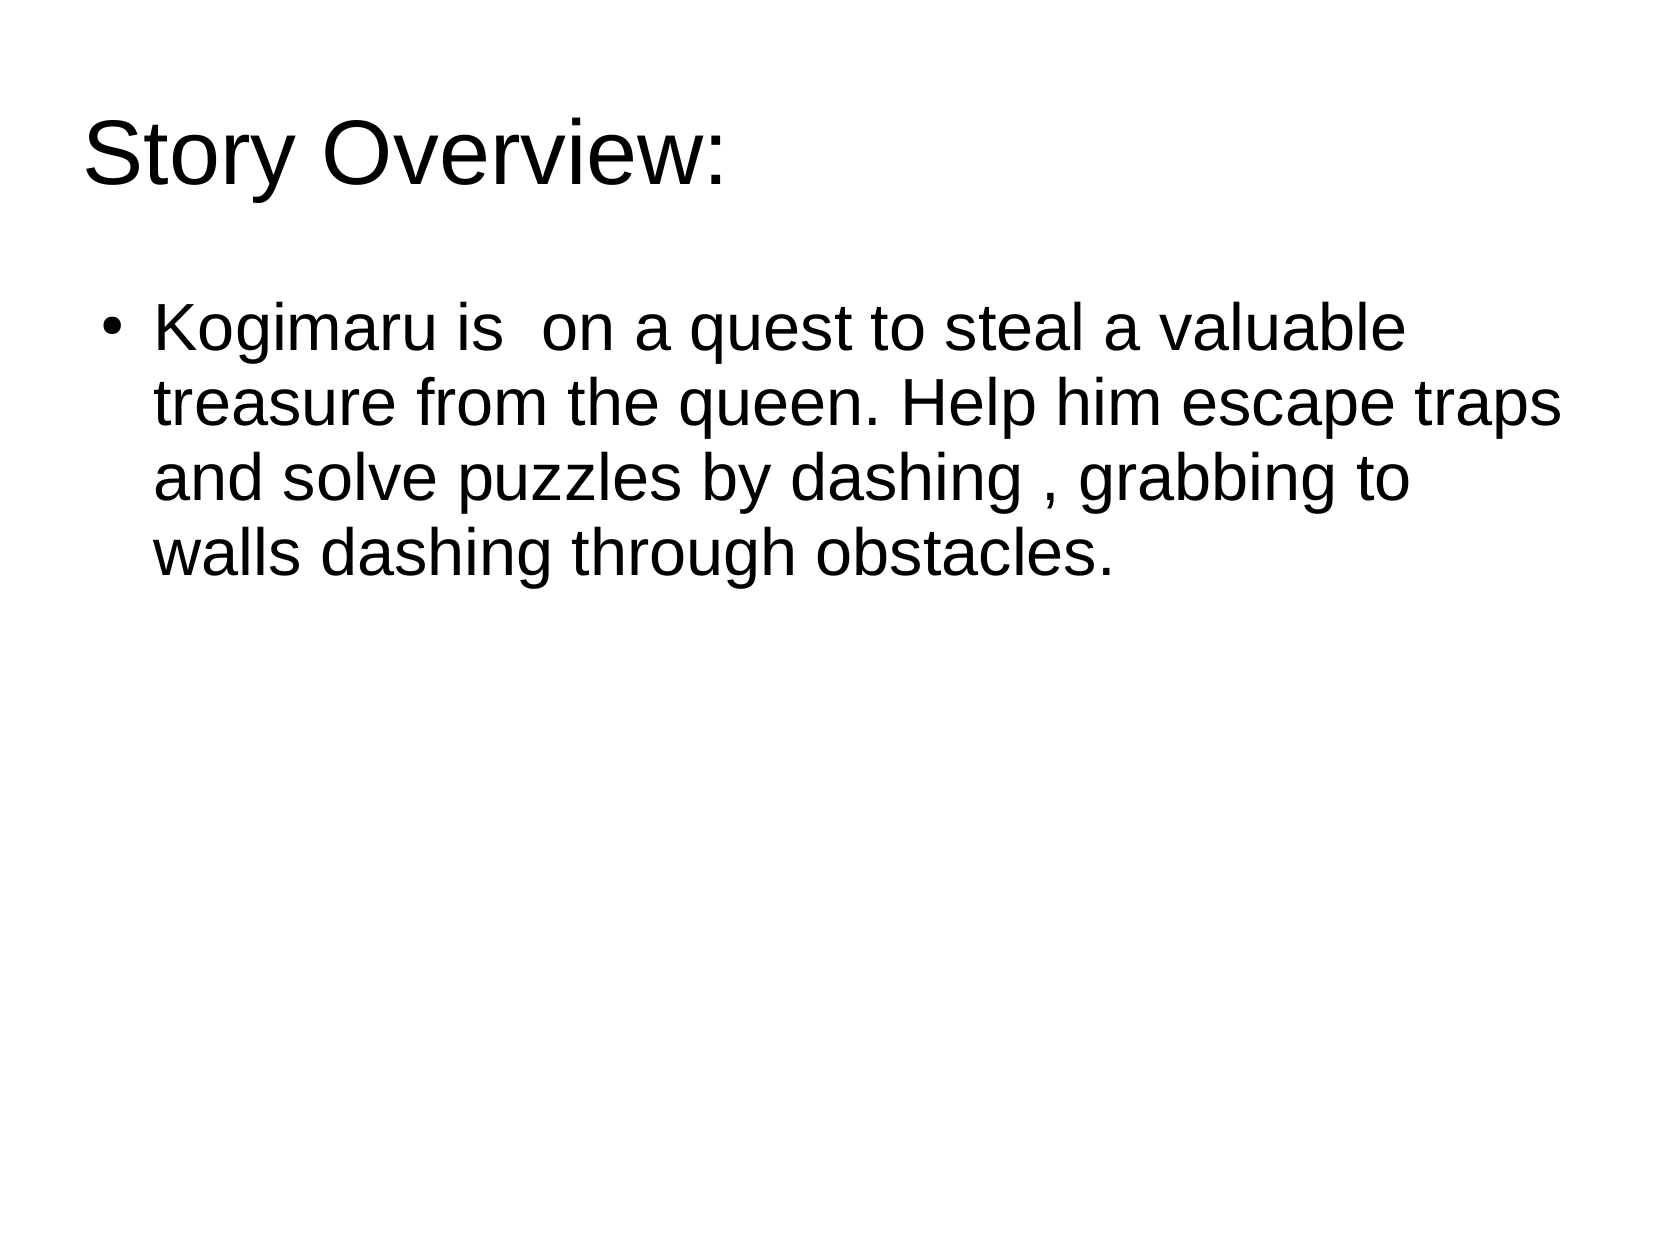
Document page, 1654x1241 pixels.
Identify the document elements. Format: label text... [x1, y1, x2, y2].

list Kogimaru is on a quest to steal a valuable treasure from the queen. Help him escape traps and solve puzzles by dashing , grabbing to walls dashing through obstacles. [82, 290, 1571, 1109]
title Story Overview: [82, 49, 1571, 257]
